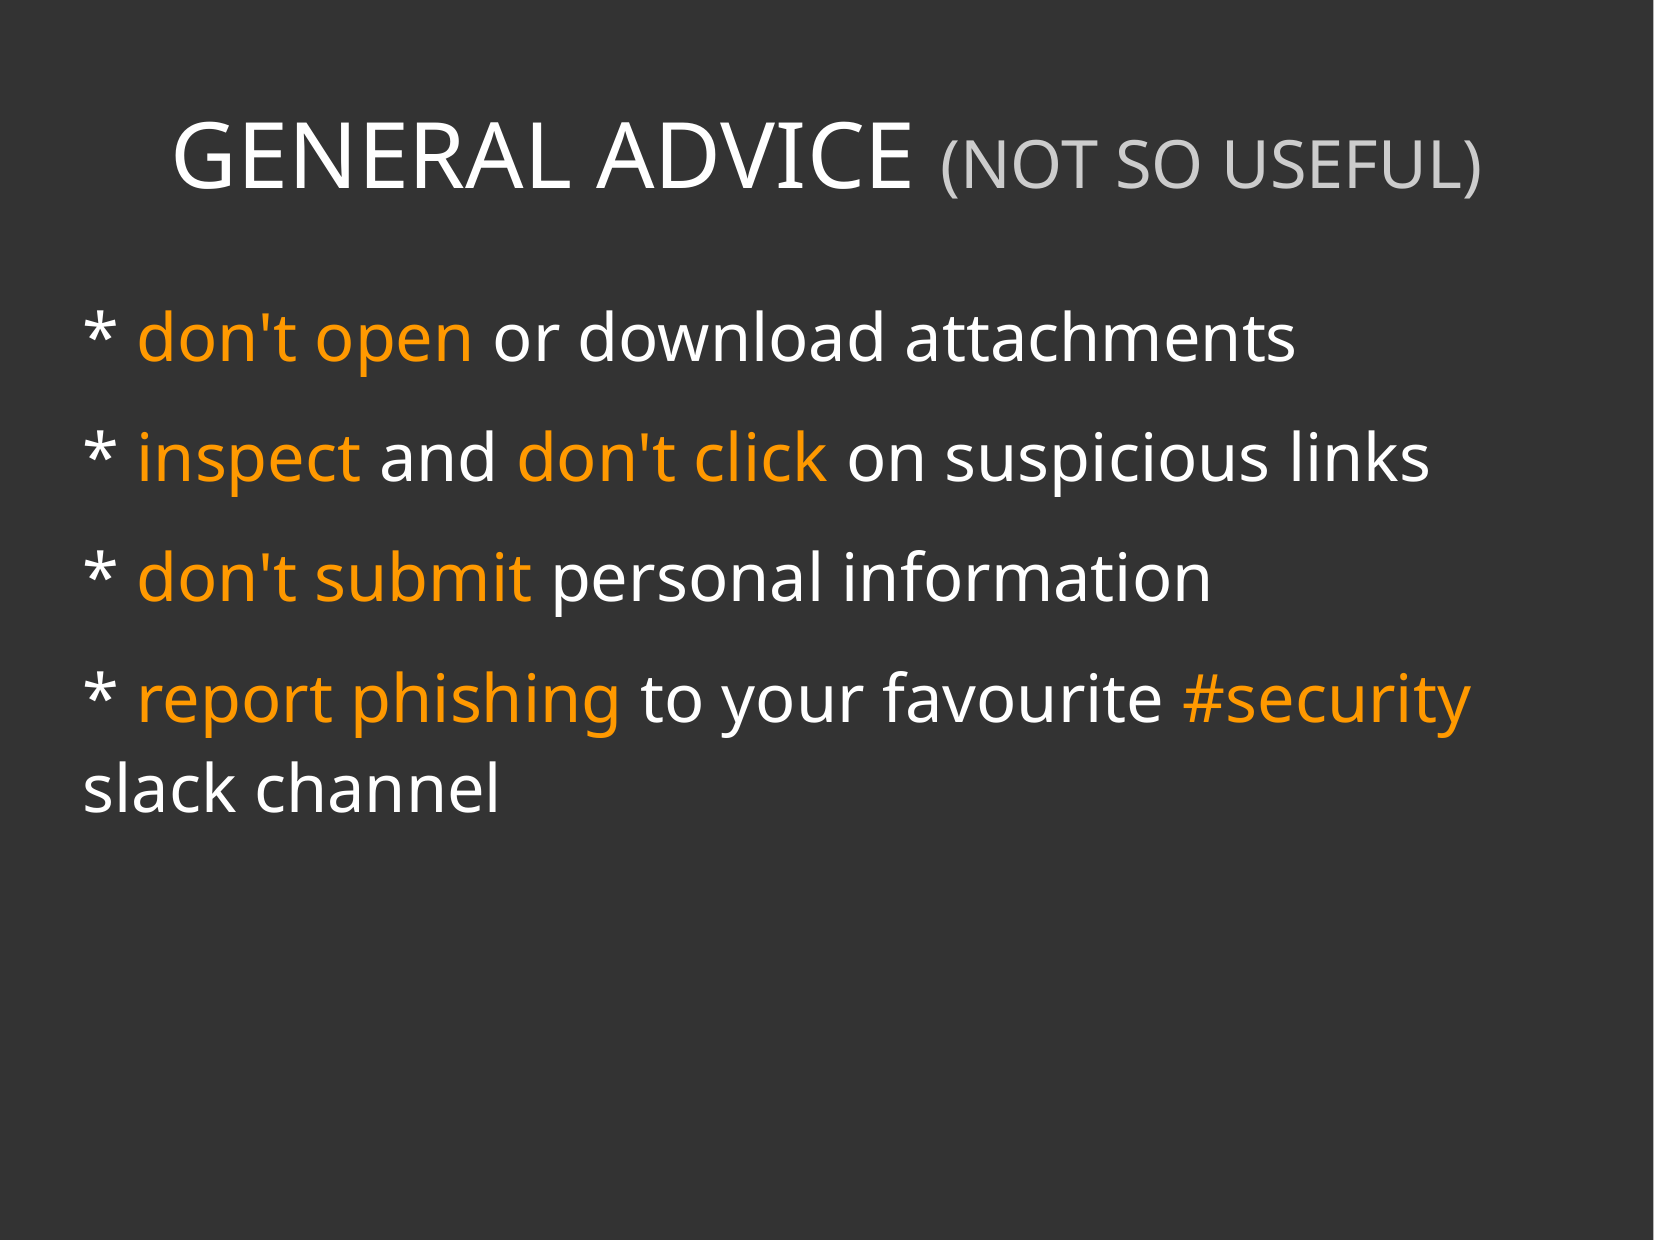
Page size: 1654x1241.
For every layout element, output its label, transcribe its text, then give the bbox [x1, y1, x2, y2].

title GENERAL ADVICE (NOT SO USEFUL) [82, 49, 1571, 257]
list * don't open or download attachments * inspect and don't click on suspicious links * don't submit personal information * report phishing to your favourite #security slack channel [82, 290, 1571, 1010]
